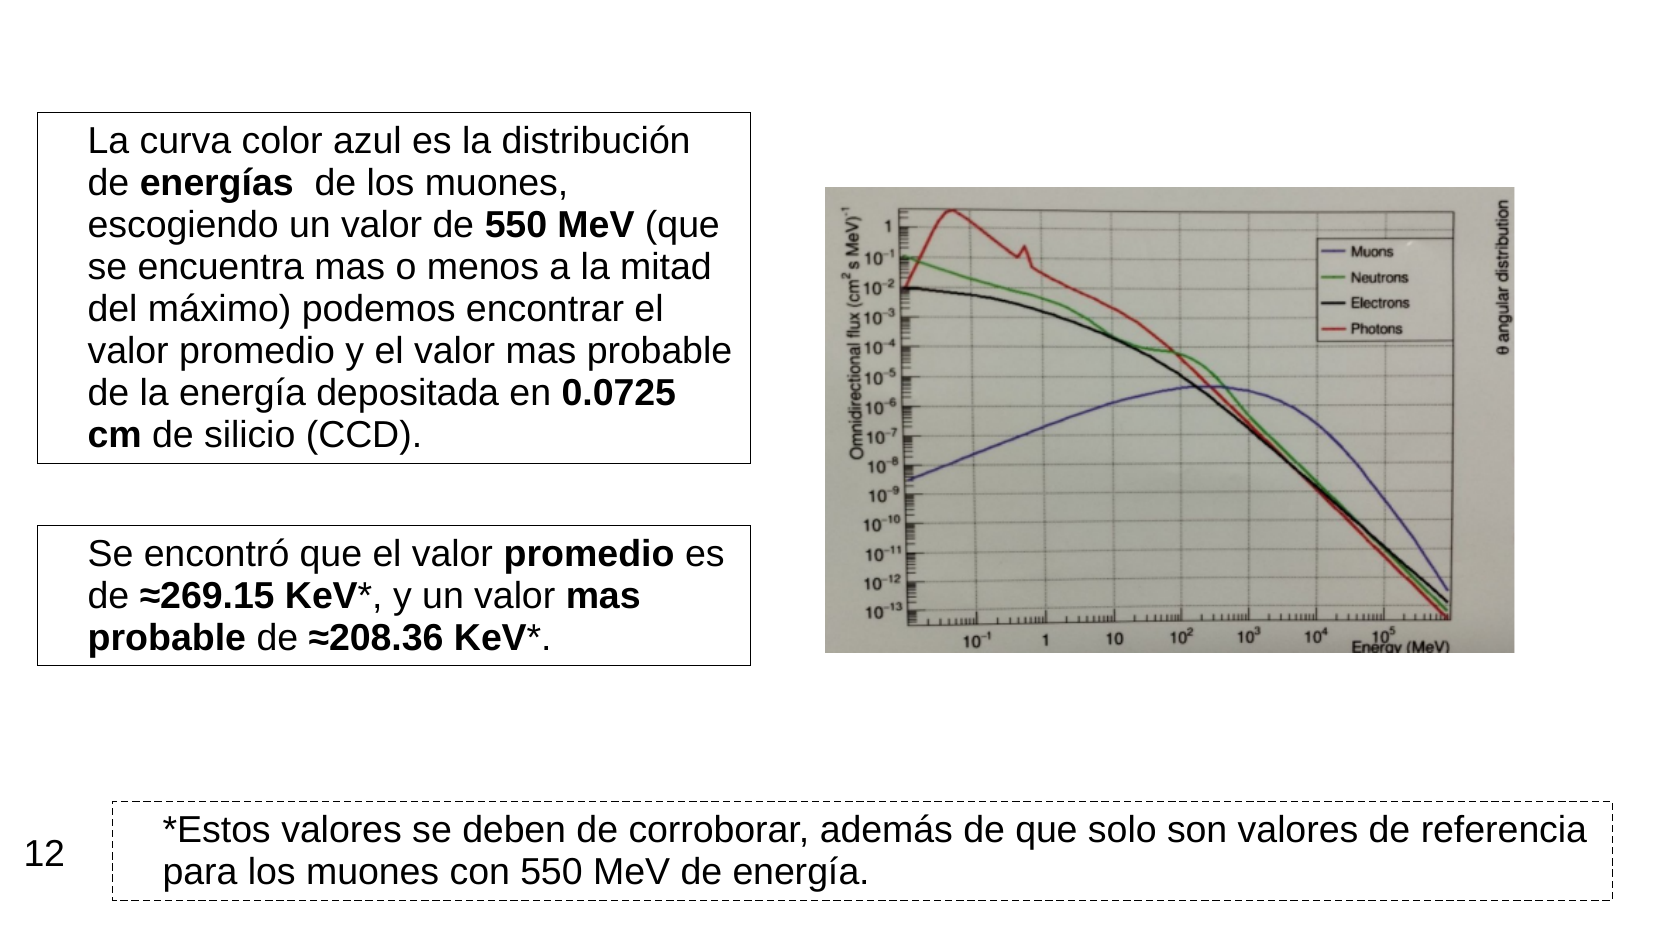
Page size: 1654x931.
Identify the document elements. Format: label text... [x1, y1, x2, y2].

picture [825, 187, 1516, 653]
text_box *Estos valores se deben de corroborar, además de que solo son valores de referencia para los muones con 550 MeV de energía. [112, 801, 1613, 901]
text_box La curva color azul es la distribución de energías de los muones, escogiendo un valor de 550 MeV (que se encuentra mas o menos a la mitad del máximo) podemos encontrar el valor promedio y el valor mas probable de la energía depositada en 0.0725 cm de silicio (CCD). [37, 112, 751, 464]
text_box Se encontró que el valor promedio es de ≈269.15 KeV*, y un valor mas probable de ≈208.36 KeV*. [37, 525, 751, 666]
text_box <number> [8, 825, 638, 896]
